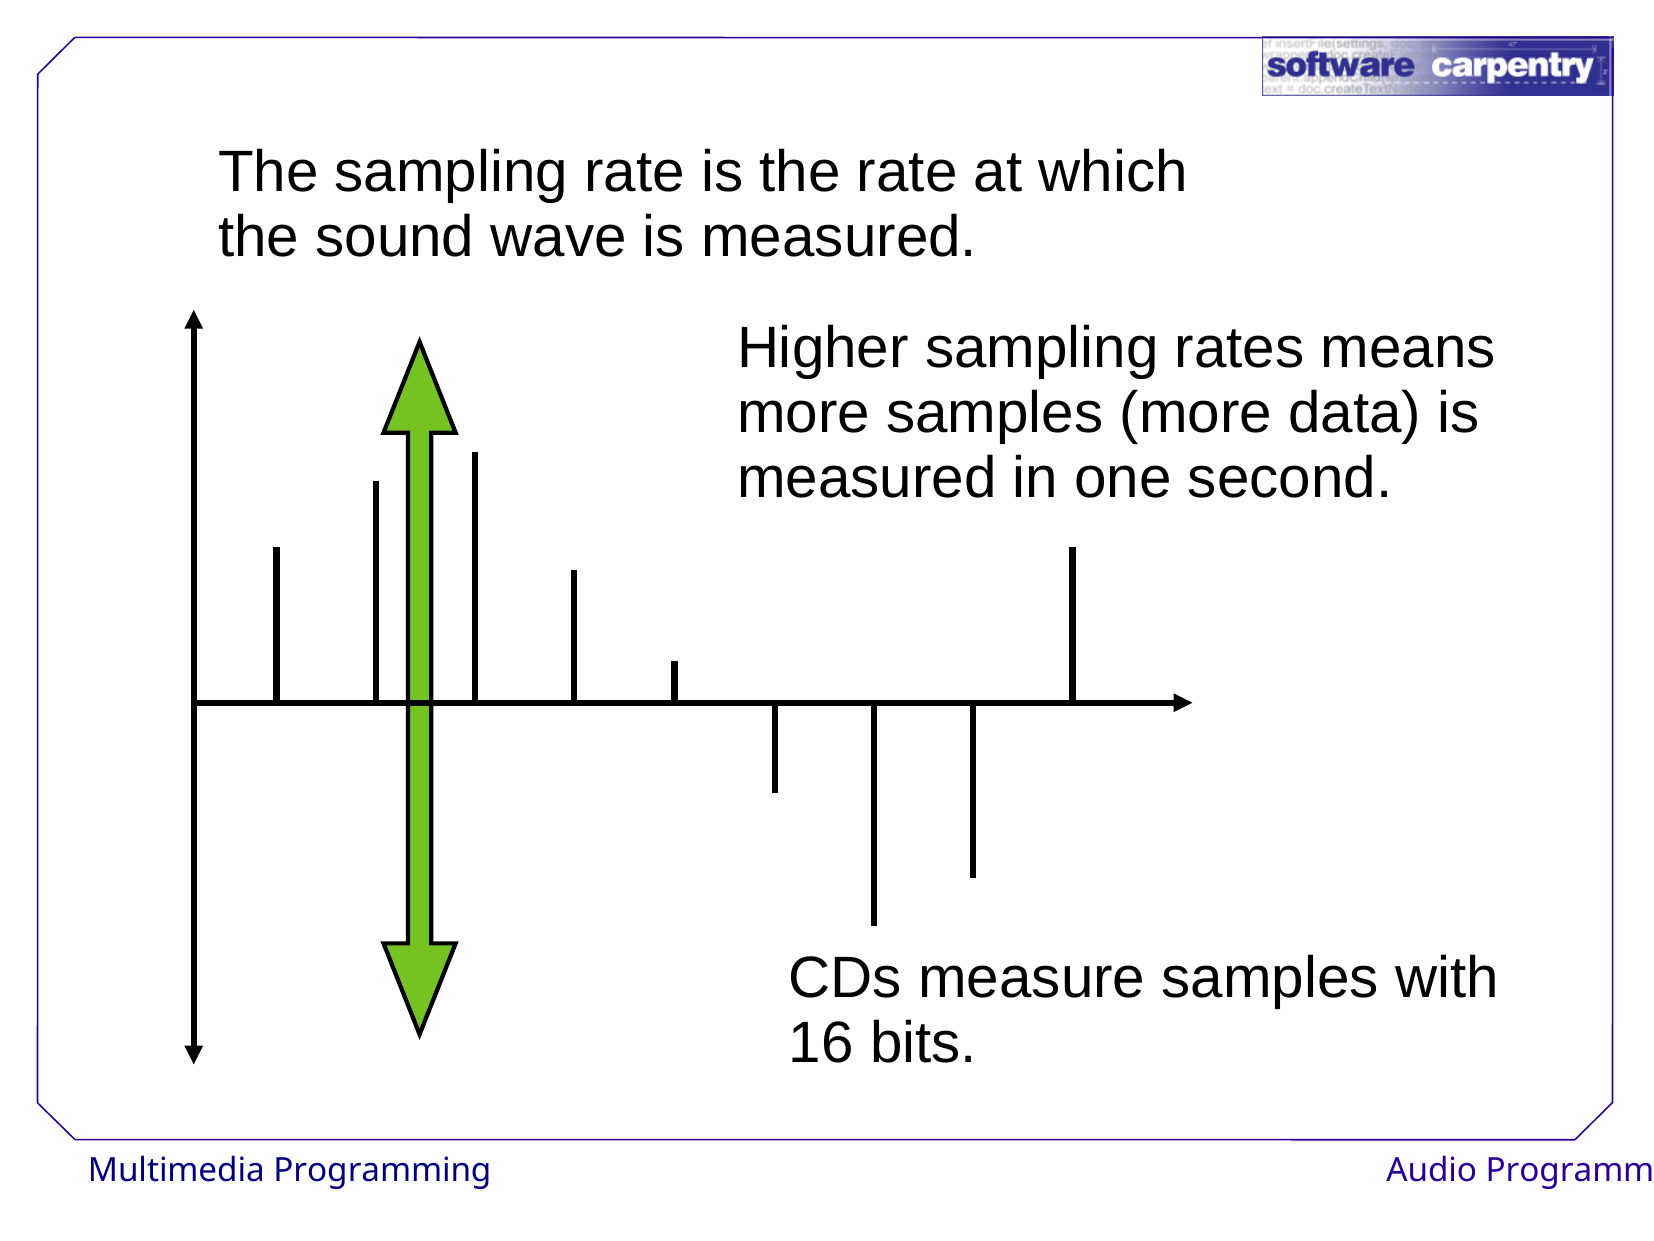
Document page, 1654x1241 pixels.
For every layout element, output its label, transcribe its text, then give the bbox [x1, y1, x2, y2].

text_box Higher sampling rates means more samples (more data) is measured in one second. [737, 308, 1504, 518]
text_box [383, 341, 456, 700]
picture [1262, 36, 1614, 96]
text_box CDs measure samples with 16 bits. [788, 903, 1516, 1118]
text_box [383, 706, 456, 1035]
text_box The sampling rate is the rate at which the sound wave is measured. [218, 132, 1254, 276]
